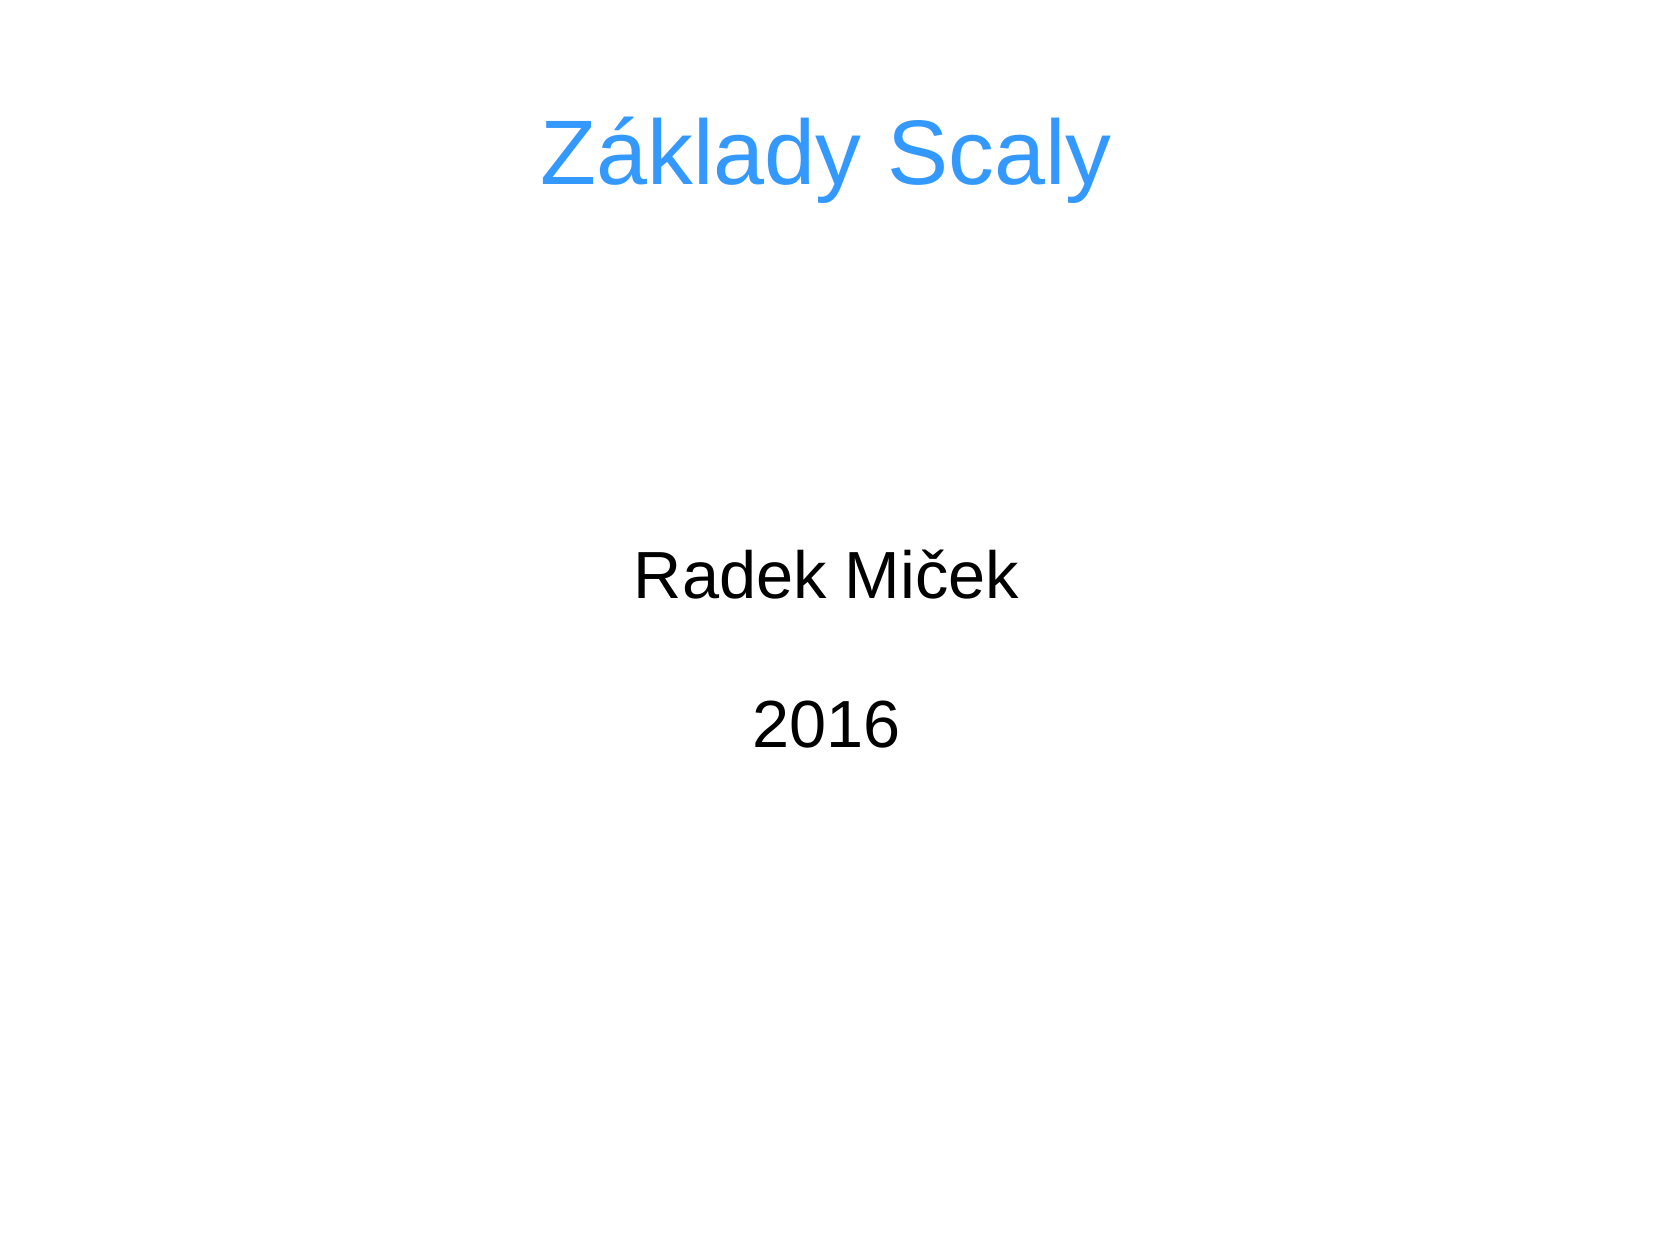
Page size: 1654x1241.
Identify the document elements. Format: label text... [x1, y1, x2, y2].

title Základy Scaly [82, 49, 1571, 257]
subtitle Radek Miček 2016 [82, 290, 1571, 1010]
